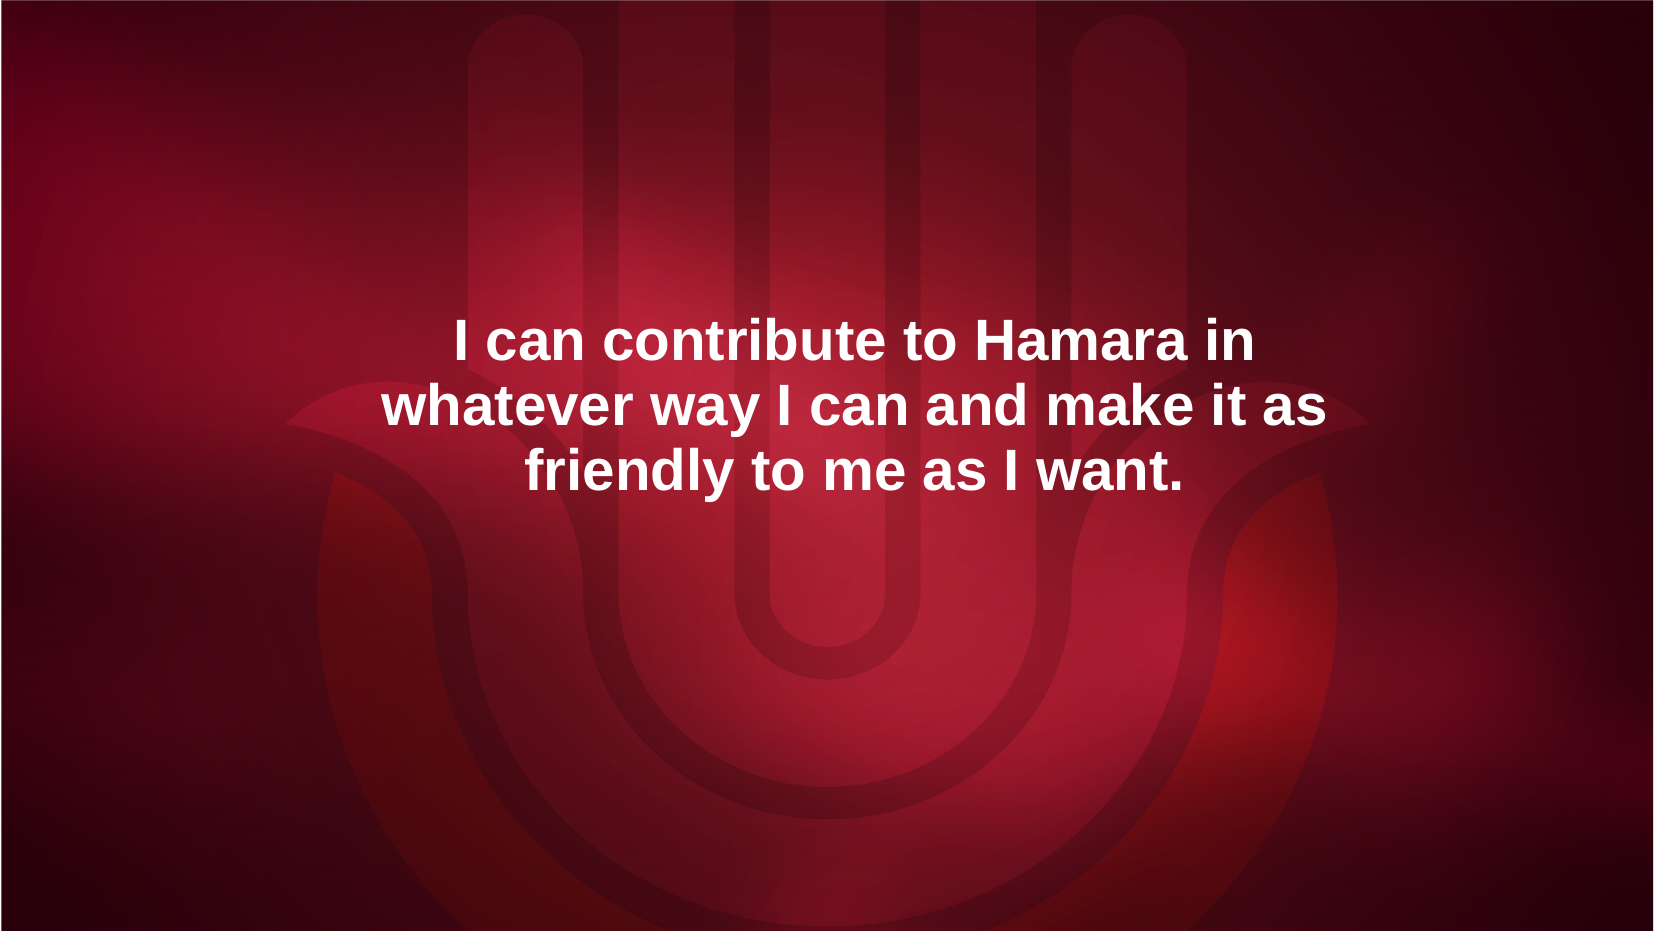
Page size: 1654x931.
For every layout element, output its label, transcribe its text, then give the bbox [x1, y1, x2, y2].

text_box I can contribute to Hamara in whatever way I can and make it as friendly to me as I want. [360, 300, 1351, 510]
picture [0, 0, 1654, 931]
